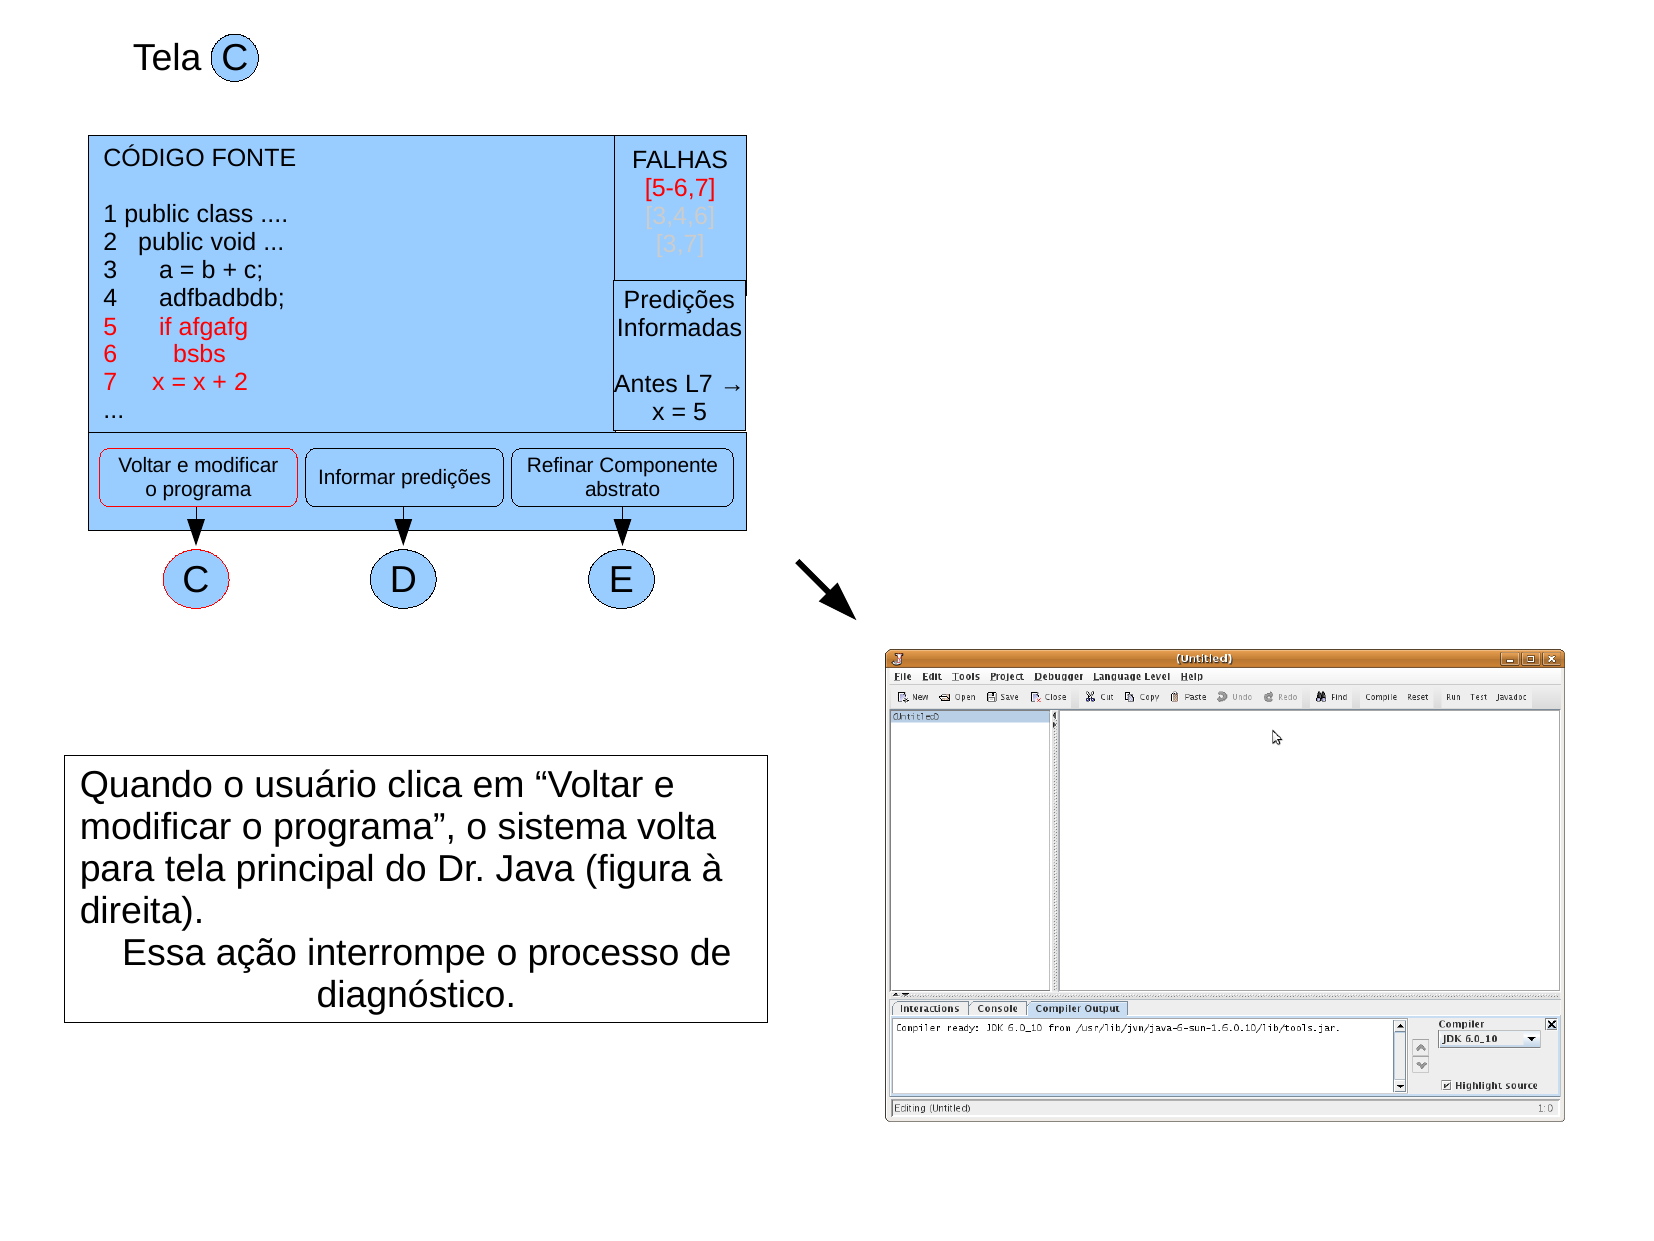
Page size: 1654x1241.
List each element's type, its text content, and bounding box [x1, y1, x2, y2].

text_box Refinar Componente abstrato [511, 448, 734, 507]
text_box C [163, 549, 230, 609]
text_box FALHAS [5-6,7] [3,4,6] [3,7] [614, 135, 747, 296]
text_box Tela [118, 29, 237, 87]
text_box Informar predições [305, 448, 504, 507]
picture [885, 649, 1565, 1123]
text_box Predições Informadas Antes L7 → x = 5 [613, 280, 746, 431]
text_box D [370, 549, 437, 609]
text_box CÓDIGO FONTE 1 public class .... 2 public void ... 3 a = b + c; 4 adfbadbdb; 5 if afgafg 6 bsbs 7 x = x + 2 ... [88, 135, 616, 432]
text_box Quando o usuário clica em “Voltar e modificar o programa”, o sistema volta para tela principal do Dr. Java (figura à direita). Essa ação interrompe o processo de diagnóstico. [64, 755, 768, 1023]
text_box E [588, 549, 655, 609]
text_box C [211, 34, 259, 82]
text_box Voltar e modificar o programa [99, 448, 298, 507]
text_box [88, 432, 747, 531]
